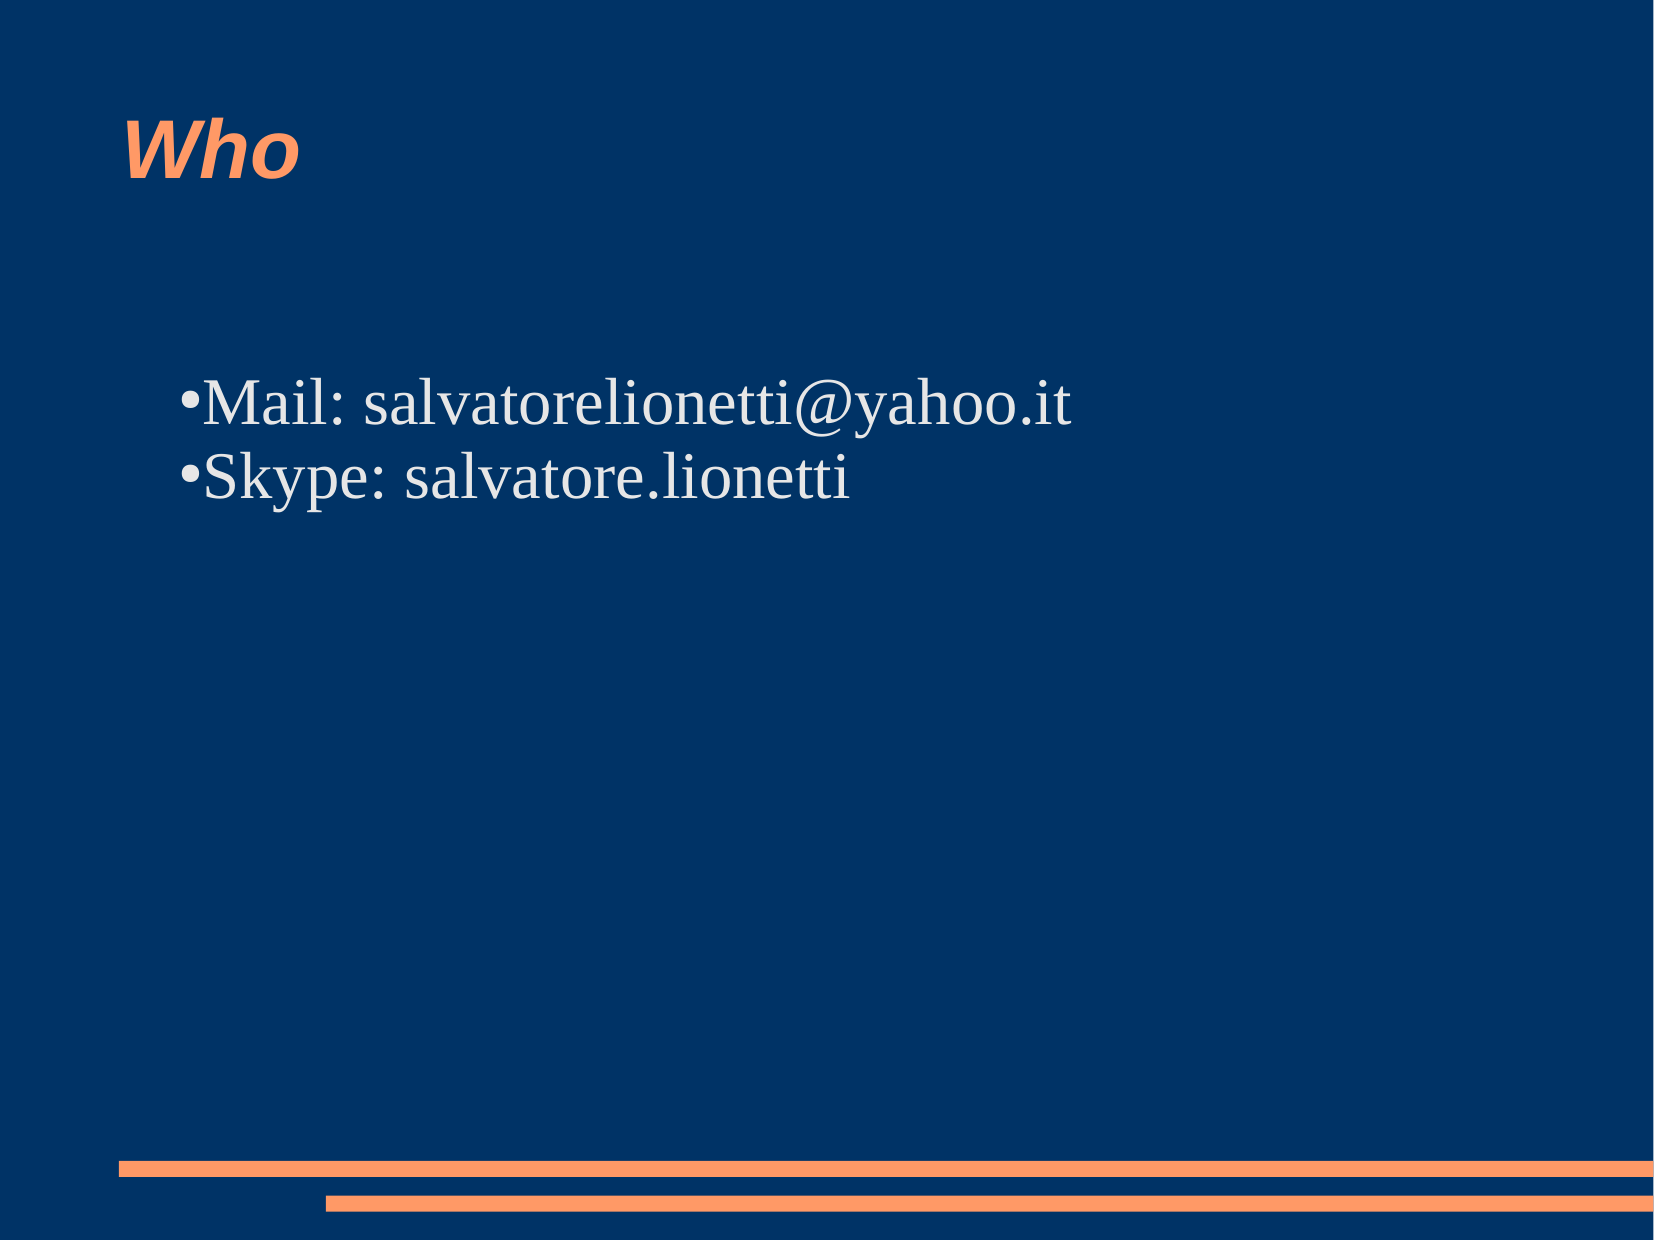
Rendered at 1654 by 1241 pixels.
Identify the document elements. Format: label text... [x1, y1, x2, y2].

title Who [121, 46, 1534, 254]
list Mail: salvatorelionetti@yahoo.it Skype: salvatore.lionetti [178, 364, 1570, 1147]
